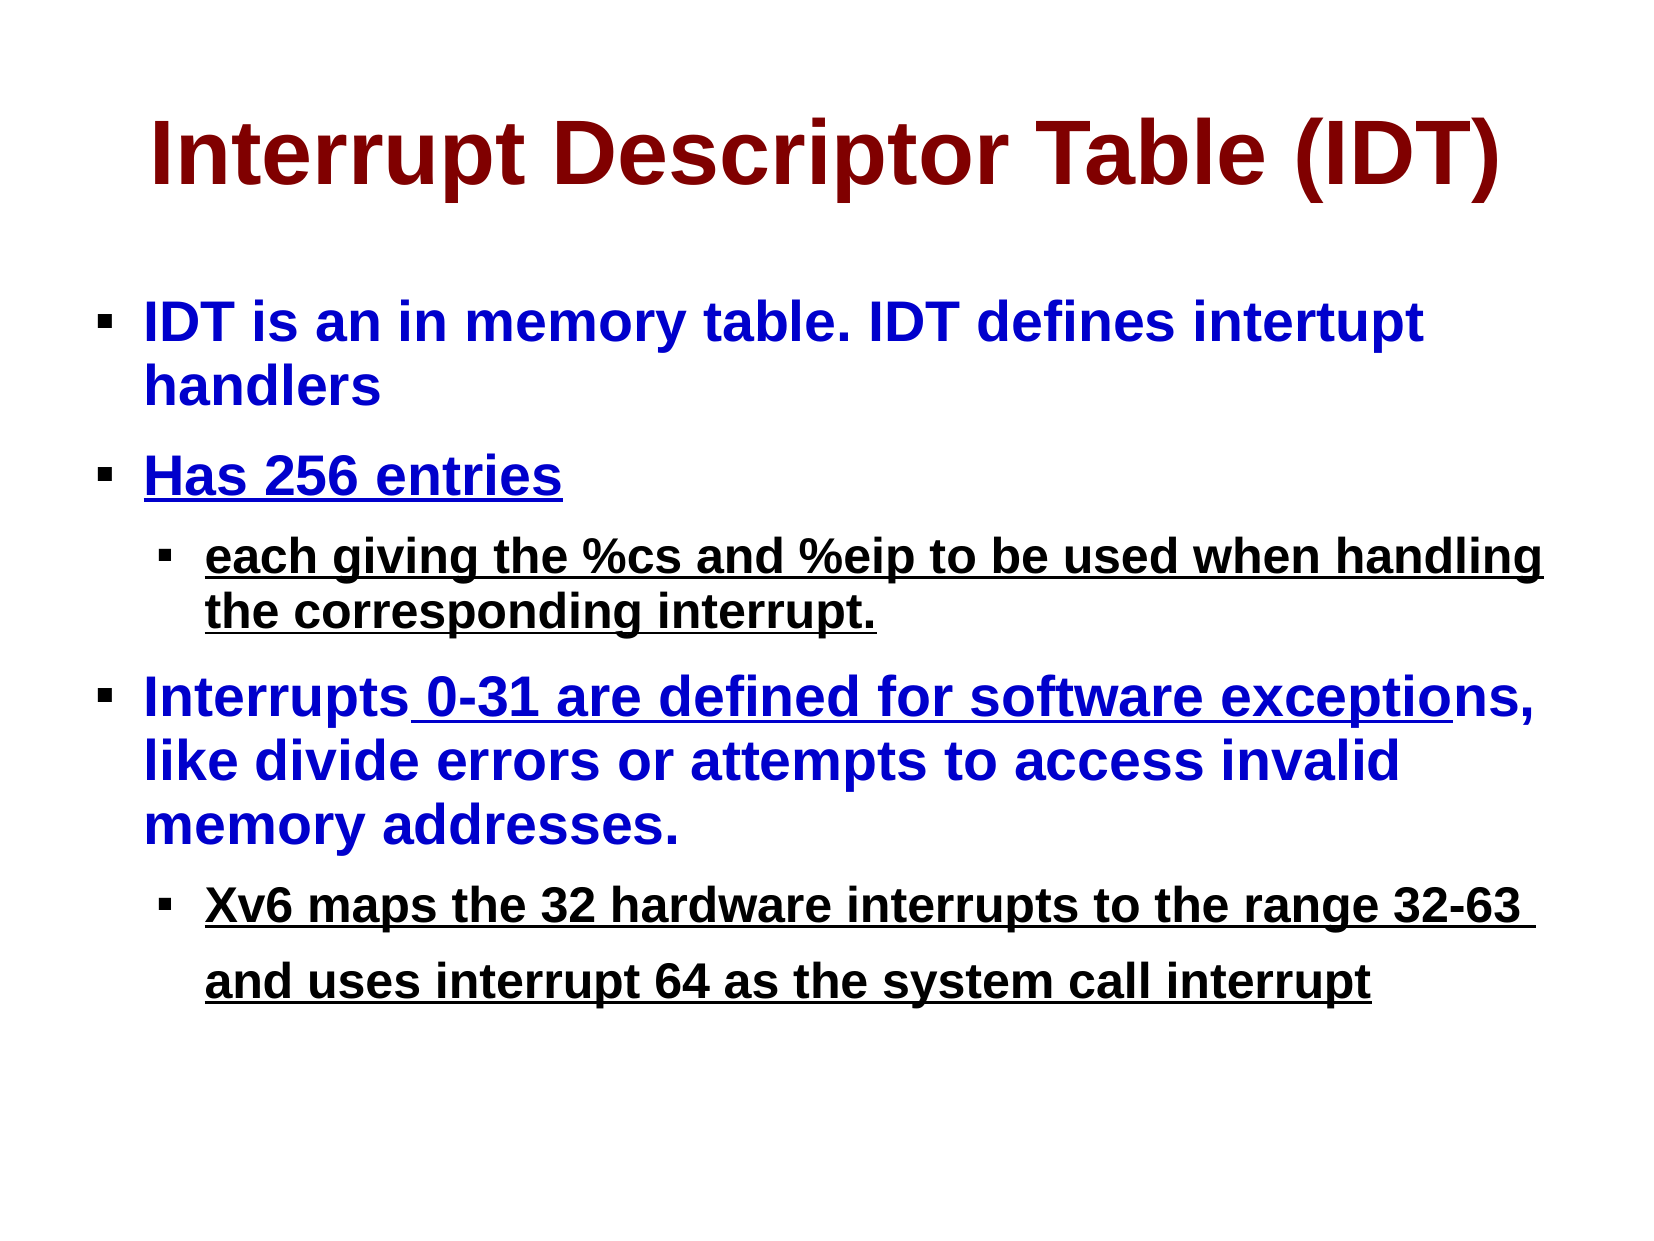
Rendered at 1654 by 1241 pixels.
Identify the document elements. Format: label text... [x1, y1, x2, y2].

list IDT is an in memory table. IDT defines intertupt handlers Has 256 entries each giving the %cs and %eip to be used when handling the corresponding interrupt. Interrupts 0-31 are defined for software exceptions, like divide errors or attempts to access invalid memory addresses. Xv6 maps the 32 hardware interrupts to the range 32-63 and uses interrupt 64 as the system call interrupt [82, 290, 1571, 1010]
title Interrupt Descriptor Table (IDT) [82, 49, 1571, 257]
